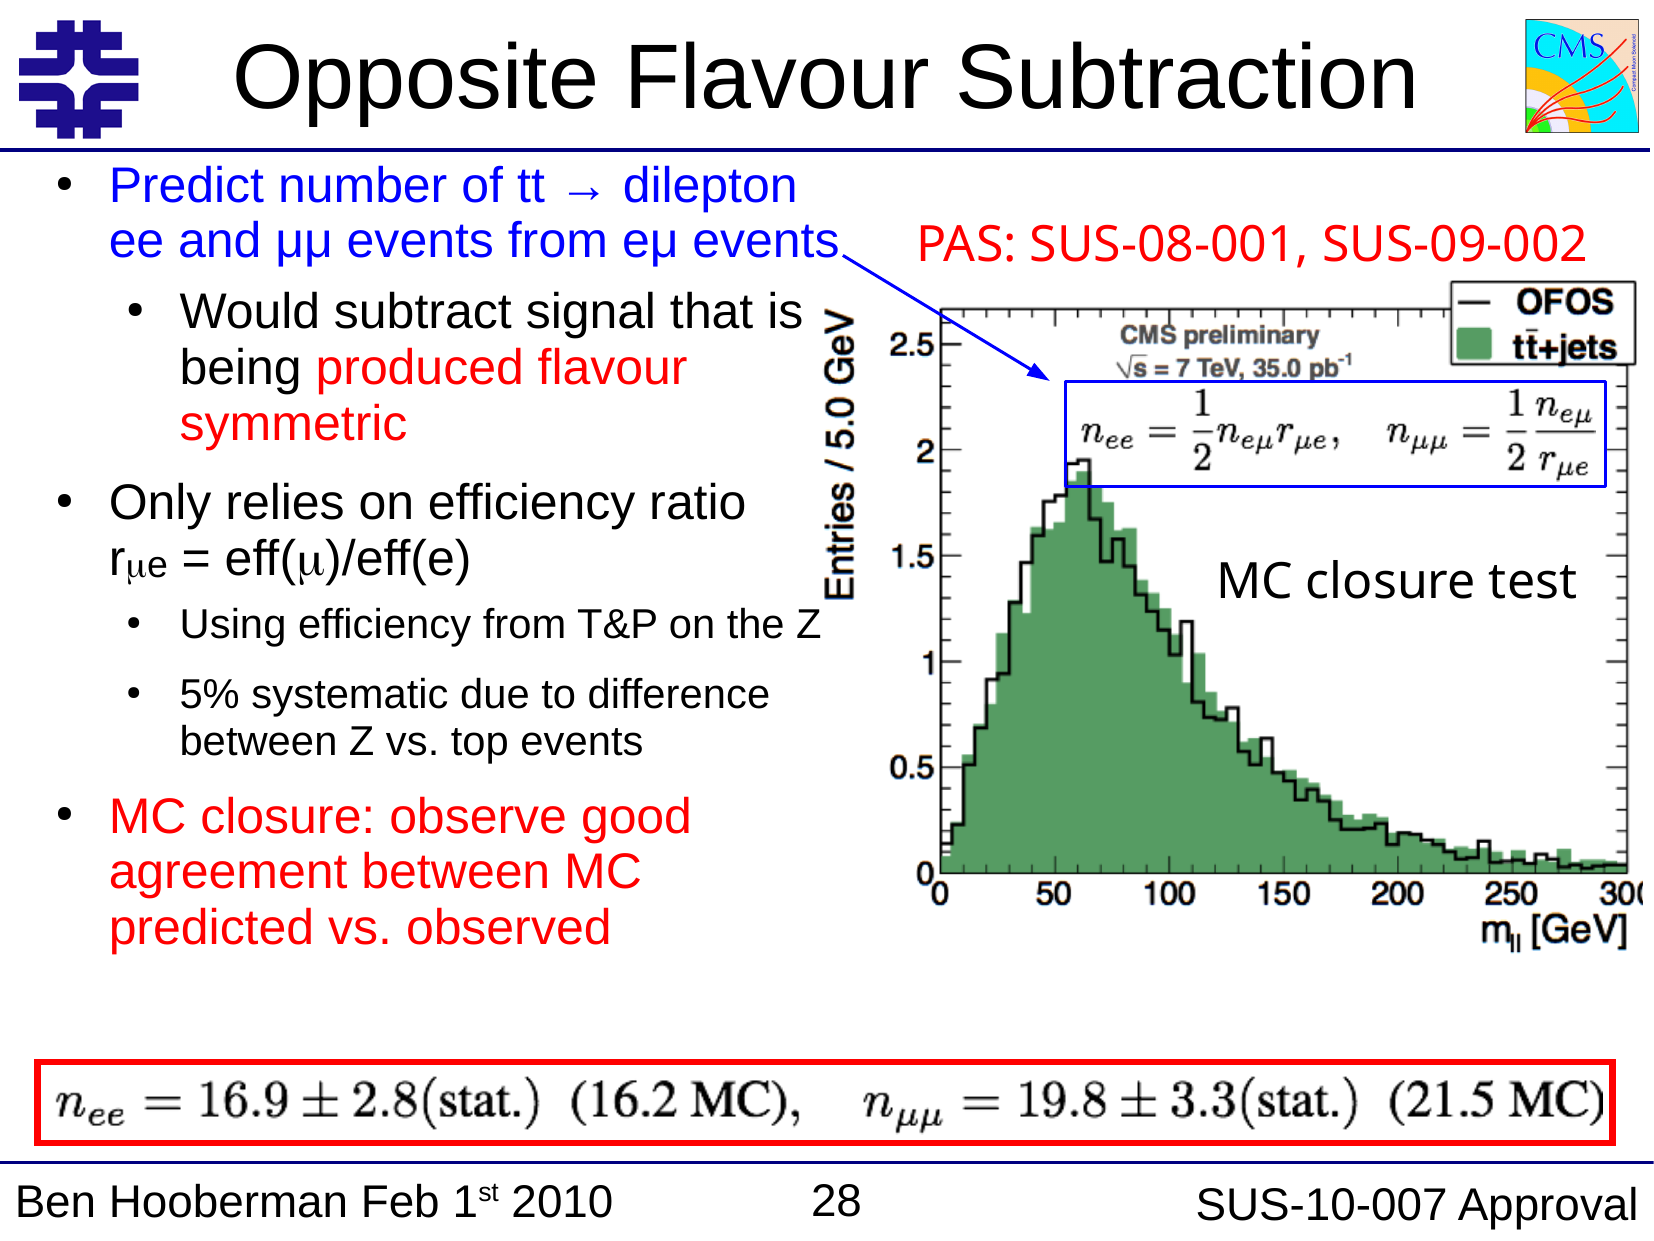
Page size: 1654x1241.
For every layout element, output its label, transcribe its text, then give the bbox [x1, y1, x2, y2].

picture [844, 274, 1643, 962]
list Predict number of tt → dilepton ee and μμ events from eμ events Would subtract signal that is being produced flavour symmetric Only relies on efficiency ratio rme = eff(m)/eff(e) Using efficiency from T&P on the Z 5% systematic due to difference between Z vs. top events MC closure: observe good agreement between MC predicted vs. observed [37, 157, 844, 1131]
picture [53, 1065, 1603, 1135]
title Opposite Flavour Subtraction [0, 0, 1654, 154]
text_box MC closure test [1215, 545, 1578, 614]
text_box PAS: SUS-08-001, SUS-09-002 [916, 207, 1589, 276]
